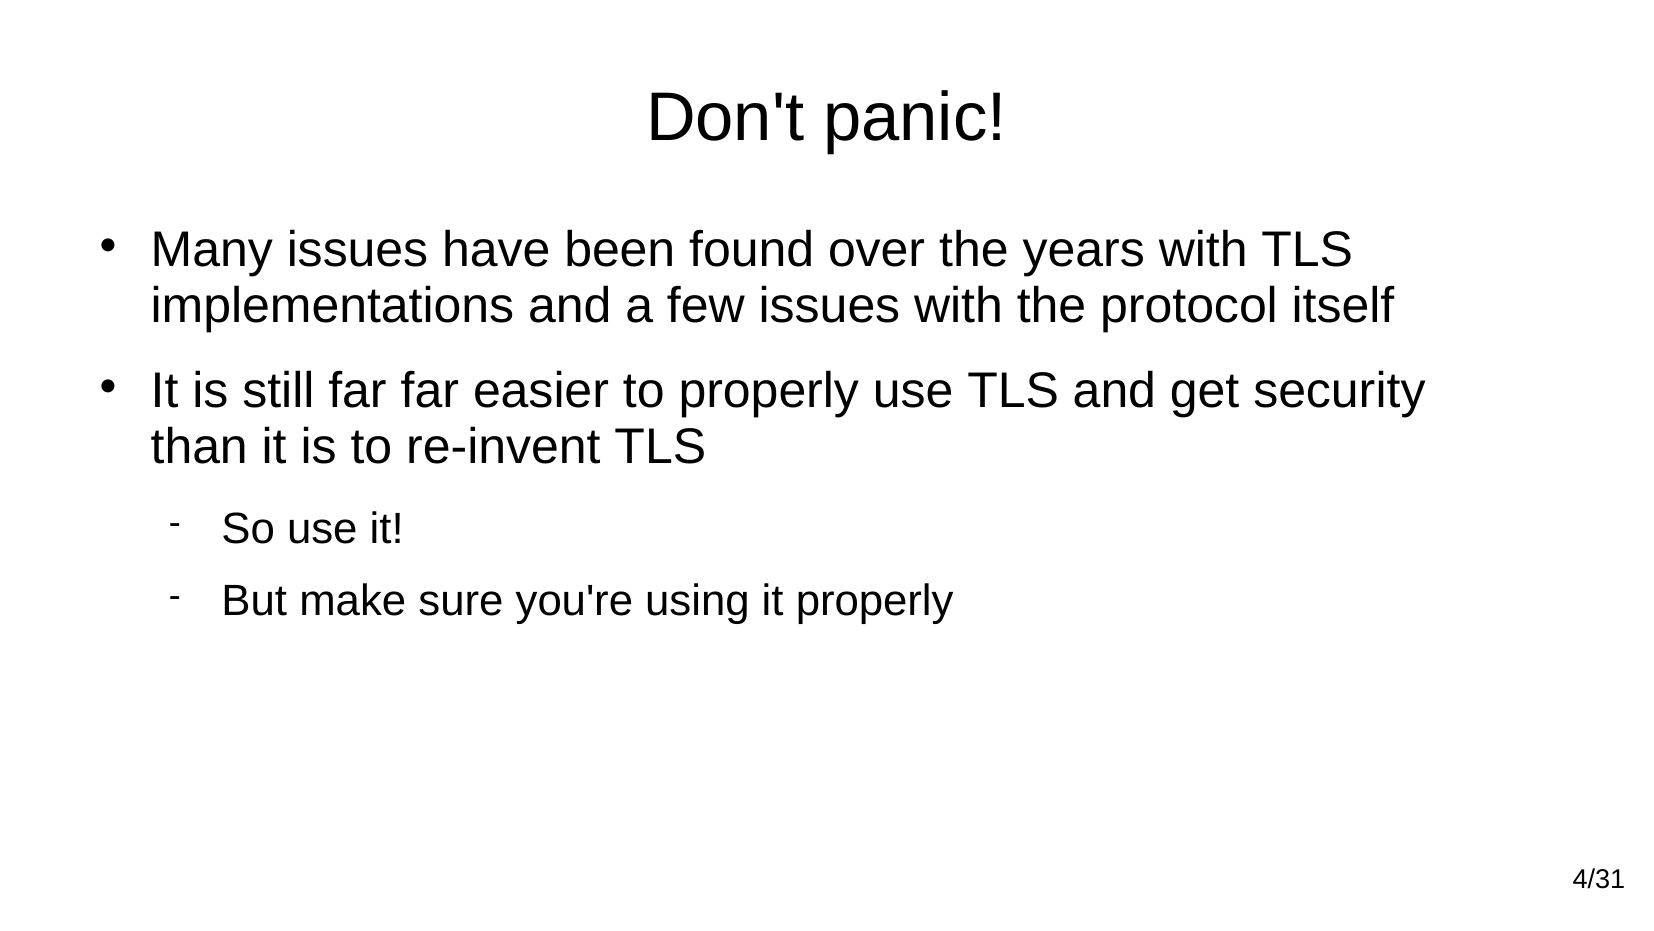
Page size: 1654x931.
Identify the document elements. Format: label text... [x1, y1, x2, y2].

list Many issues have been found over the years with TLS implementations and a few issues with the protocol itself It is still far far easier to properly use TLS and get security than it is to re-invent TLS So use it! But make sure you're using it properly [82, 217, 1538, 758]
title Don't panic! [82, 37, 1571, 193]
